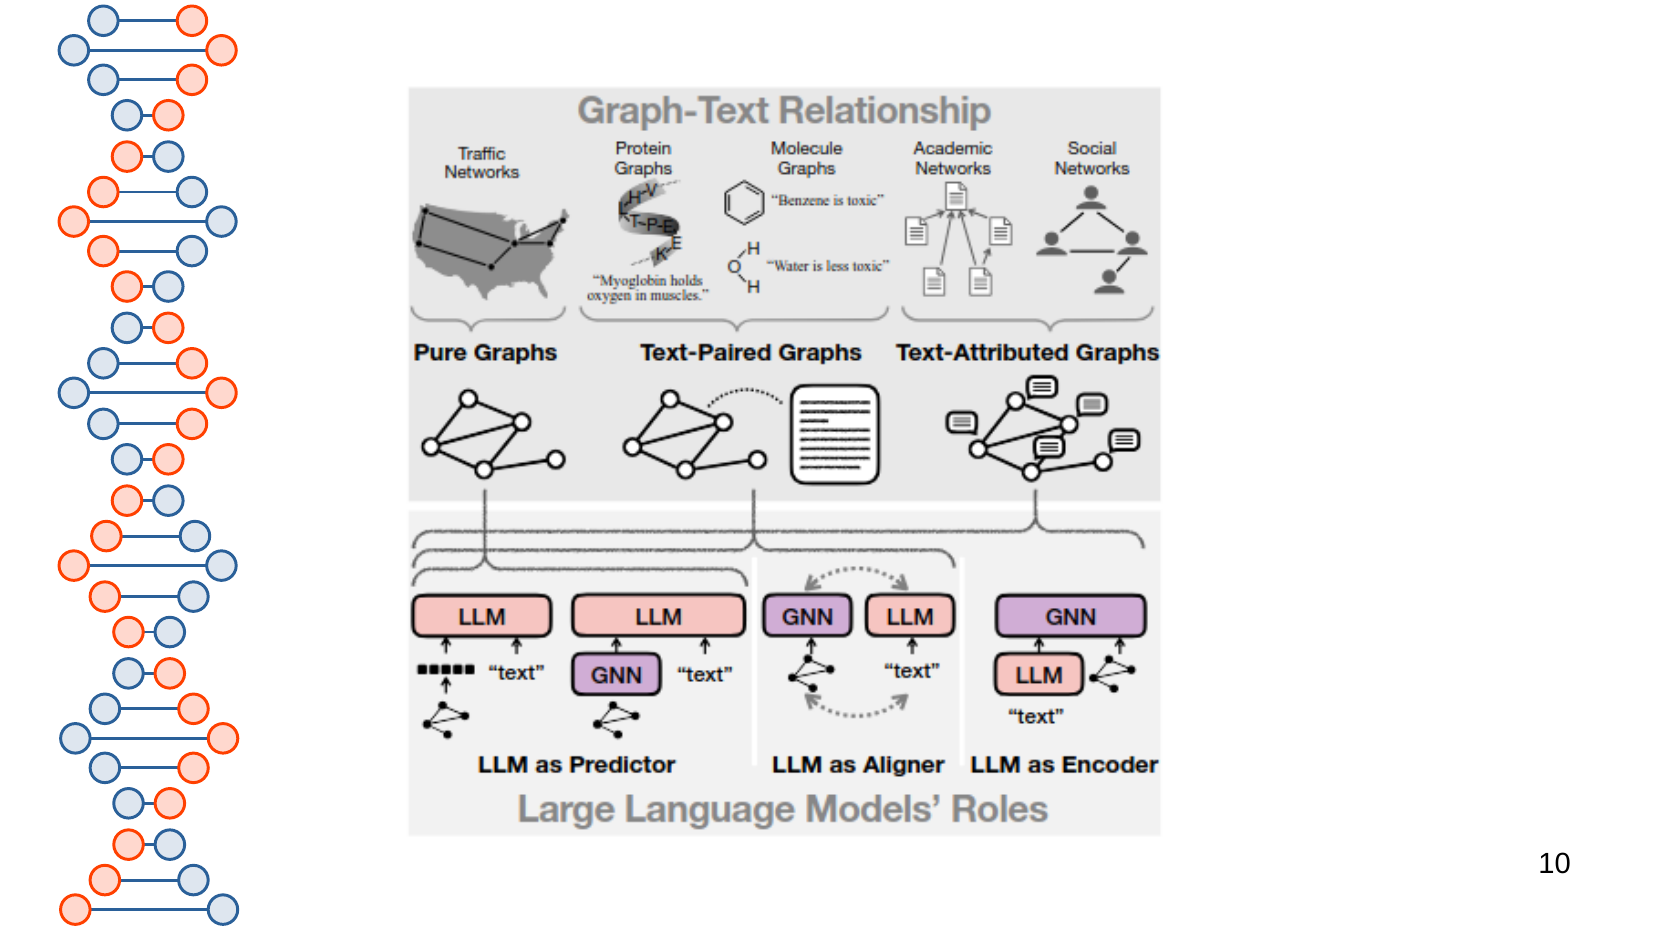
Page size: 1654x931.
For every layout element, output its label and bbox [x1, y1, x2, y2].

picture [371, 58, 1241, 857]
